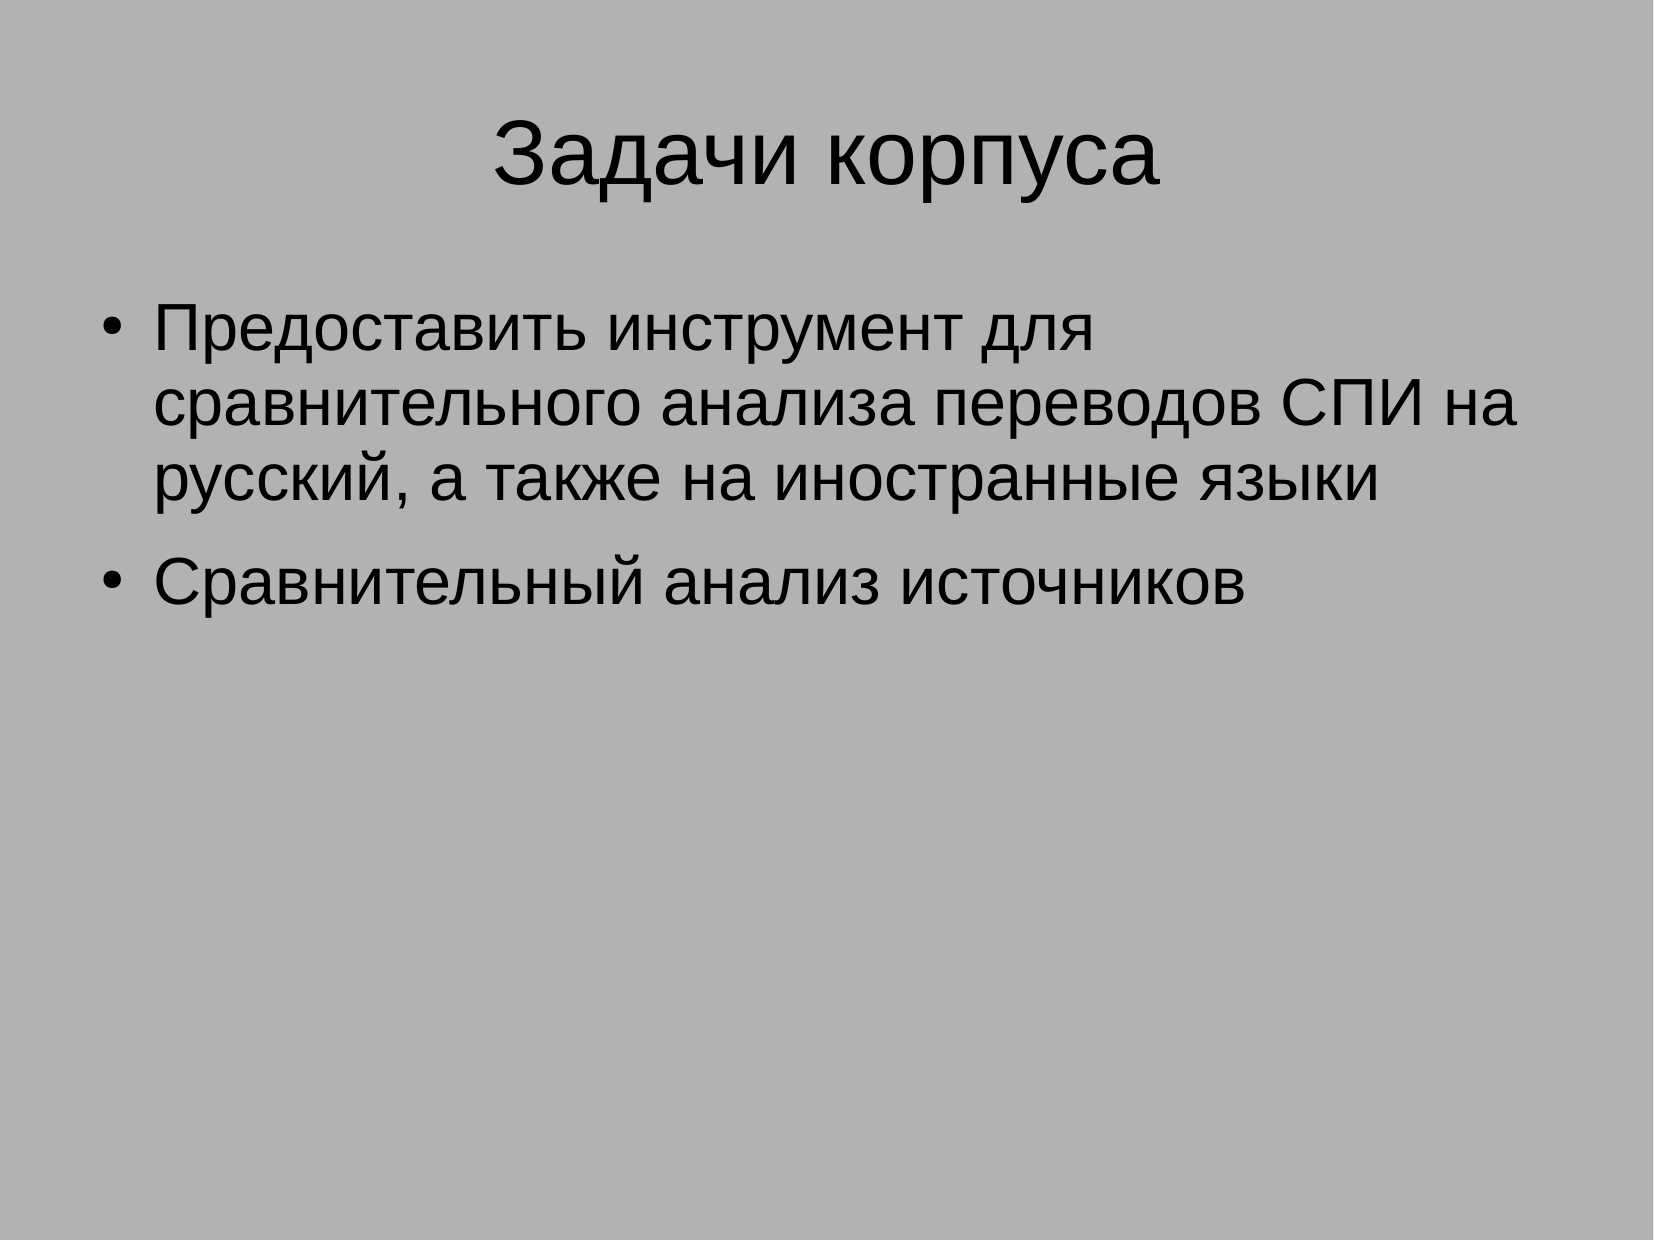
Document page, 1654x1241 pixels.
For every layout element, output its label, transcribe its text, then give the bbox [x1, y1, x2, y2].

list Предоставить инструмент для сравнительного анализа переводов СПИ на русский, а также на иностранные языки Сравнительный анализ источников [82, 290, 1571, 1010]
title Задачи корпуса [82, 49, 1571, 257]
